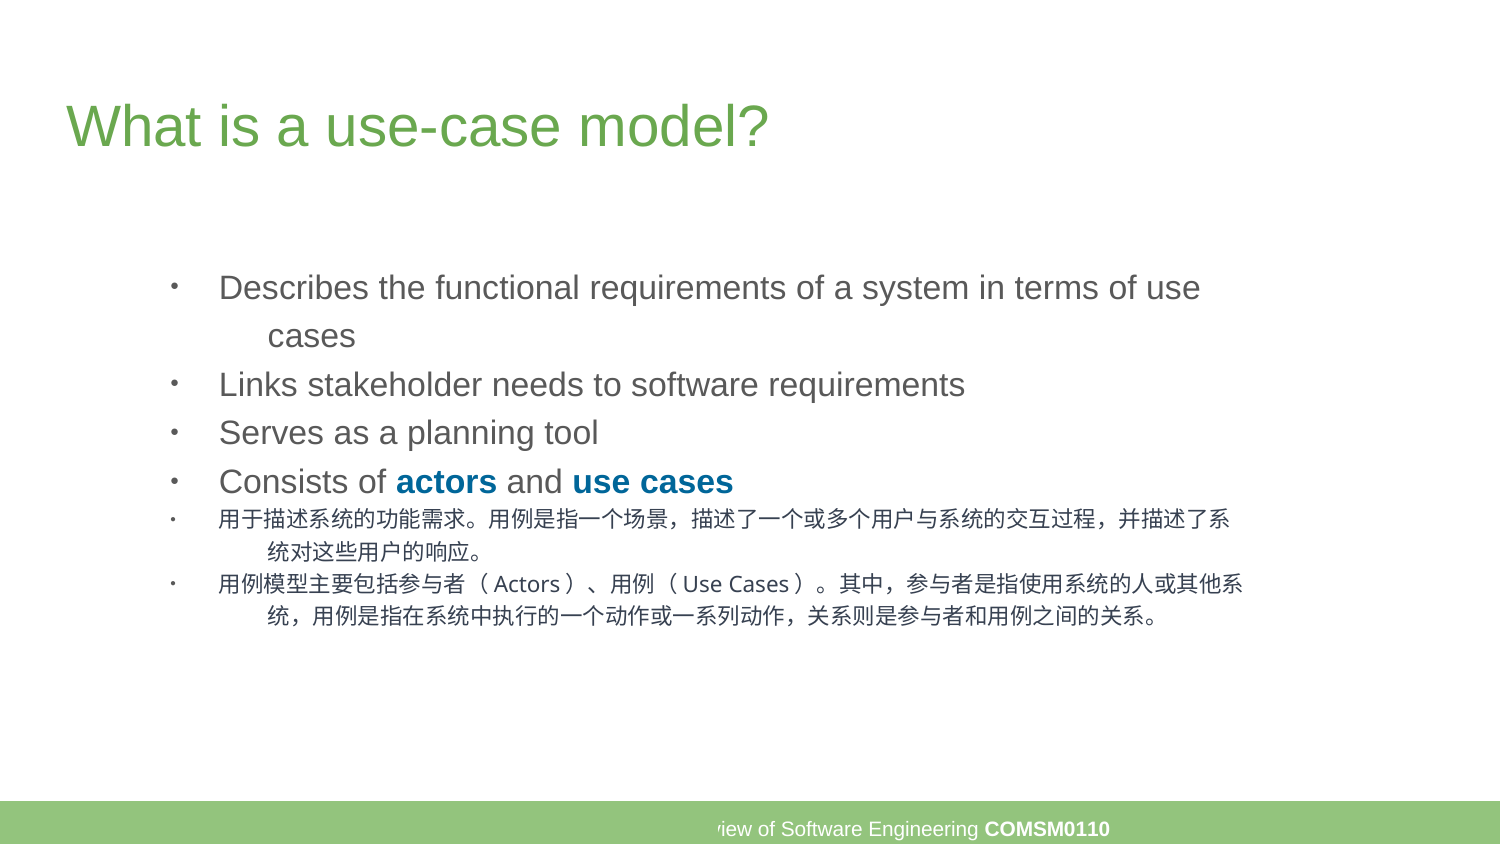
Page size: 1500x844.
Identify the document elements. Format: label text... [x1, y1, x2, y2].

list Describes the functional requirements of a system in terms of use cases Links stakeholder needs to software requirements Serves as a planning tool Consists of actors and use cases 用于描述系统的功能需求。用例是指一个场景，描述了一个或多个用户与系统的交互过程，并描述了系统对这些用户的响应。 用例模型主要包括参与者（Actors）、用例（Use Cases）。其中，参与者是指使用系统的人或其他系统，用例是指在系统中执行的一个动作或一系列动作，关系则是参与者和用例之间的关系。 [117, 242, 1266, 645]
title What is a use-case model? [51, 72, 1449, 167]
